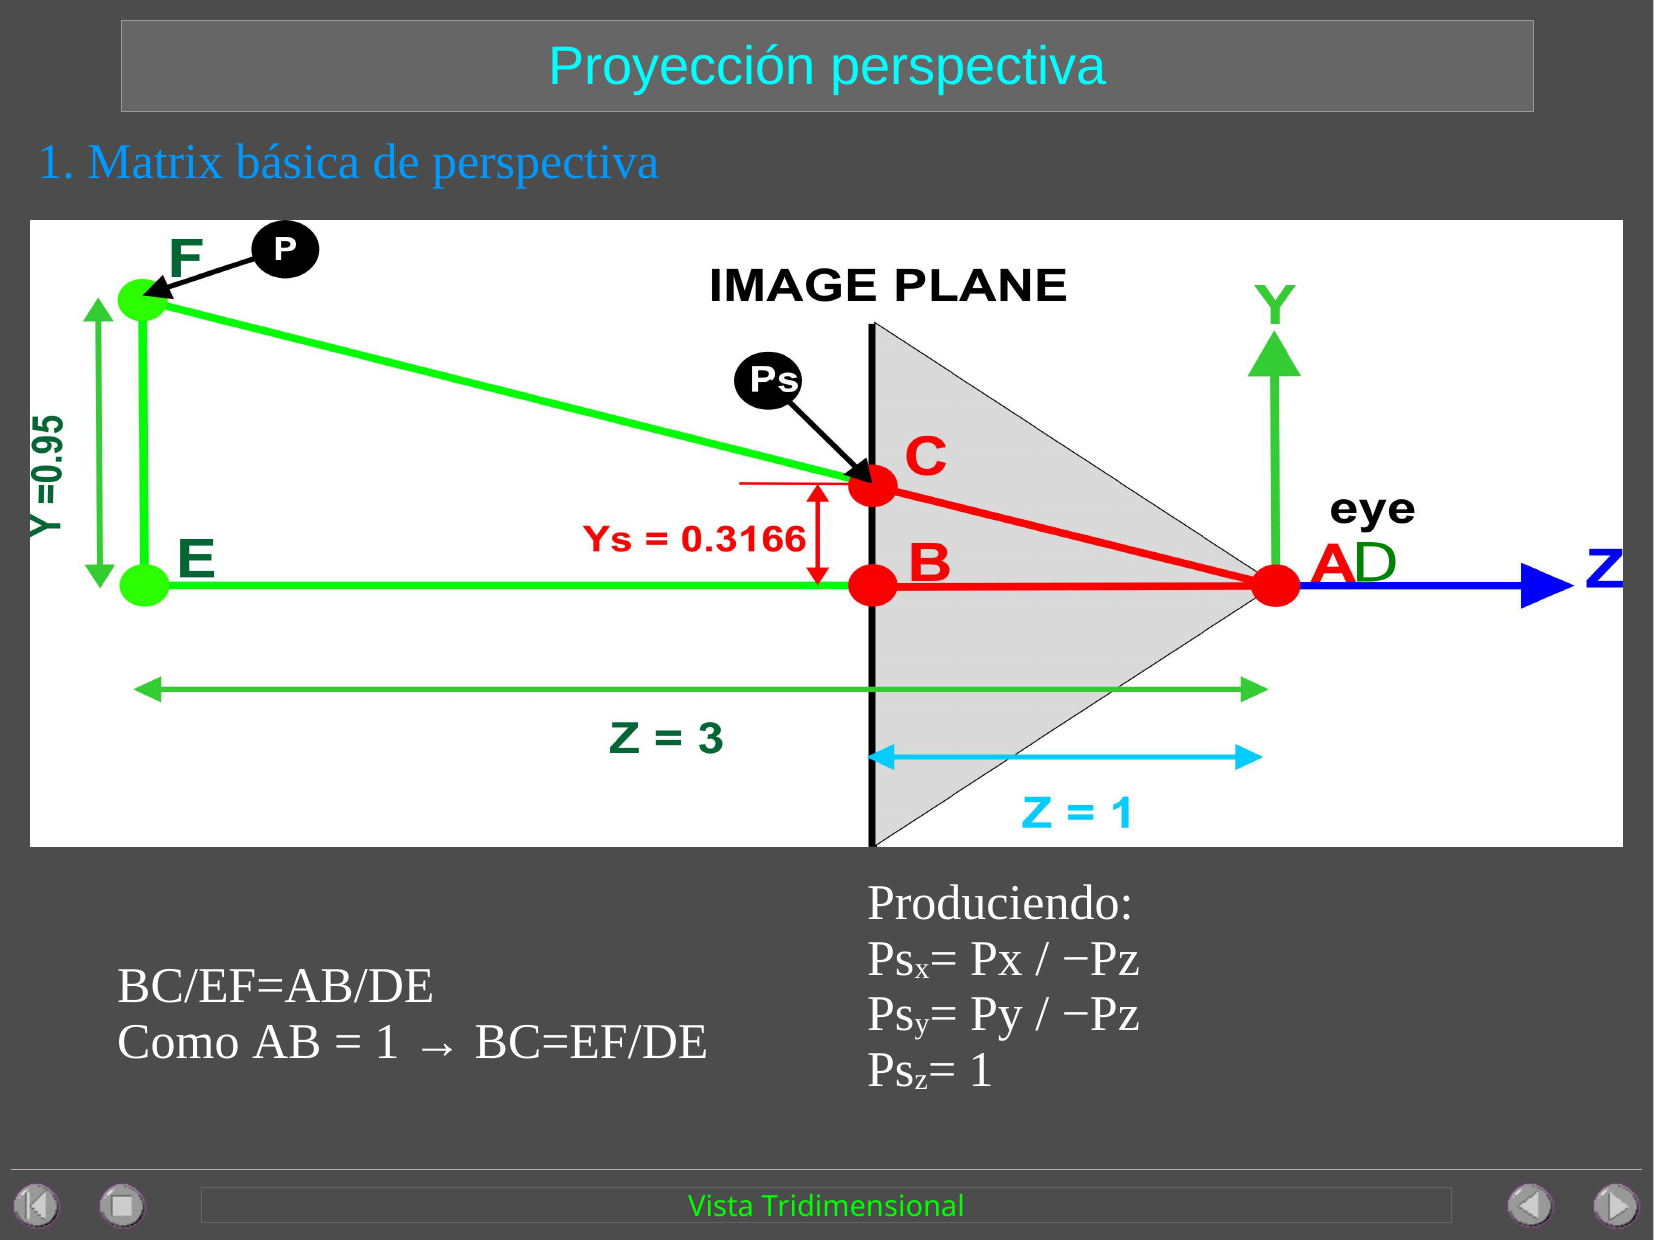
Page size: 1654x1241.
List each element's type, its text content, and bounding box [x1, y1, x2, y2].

picture [1505, 1181, 1556, 1231]
text_box BC/EF=AB/DE Como AB = 1 → BC=EF/DE [117, 958, 709, 1079]
title Proyección perspectiva [121, 20, 1534, 112]
picture [11, 1181, 62, 1232]
text_box Produciendo: Psx= Px / −Pz Psy= Py / −Pz Psz= 1 [867, 875, 1602, 1159]
picture [1591, 1181, 1642, 1232]
text_box 1. Matrix básica de perspectiva [37, 133, 1532, 194]
picture [30, 220, 1623, 847]
picture [97, 1181, 148, 1232]
